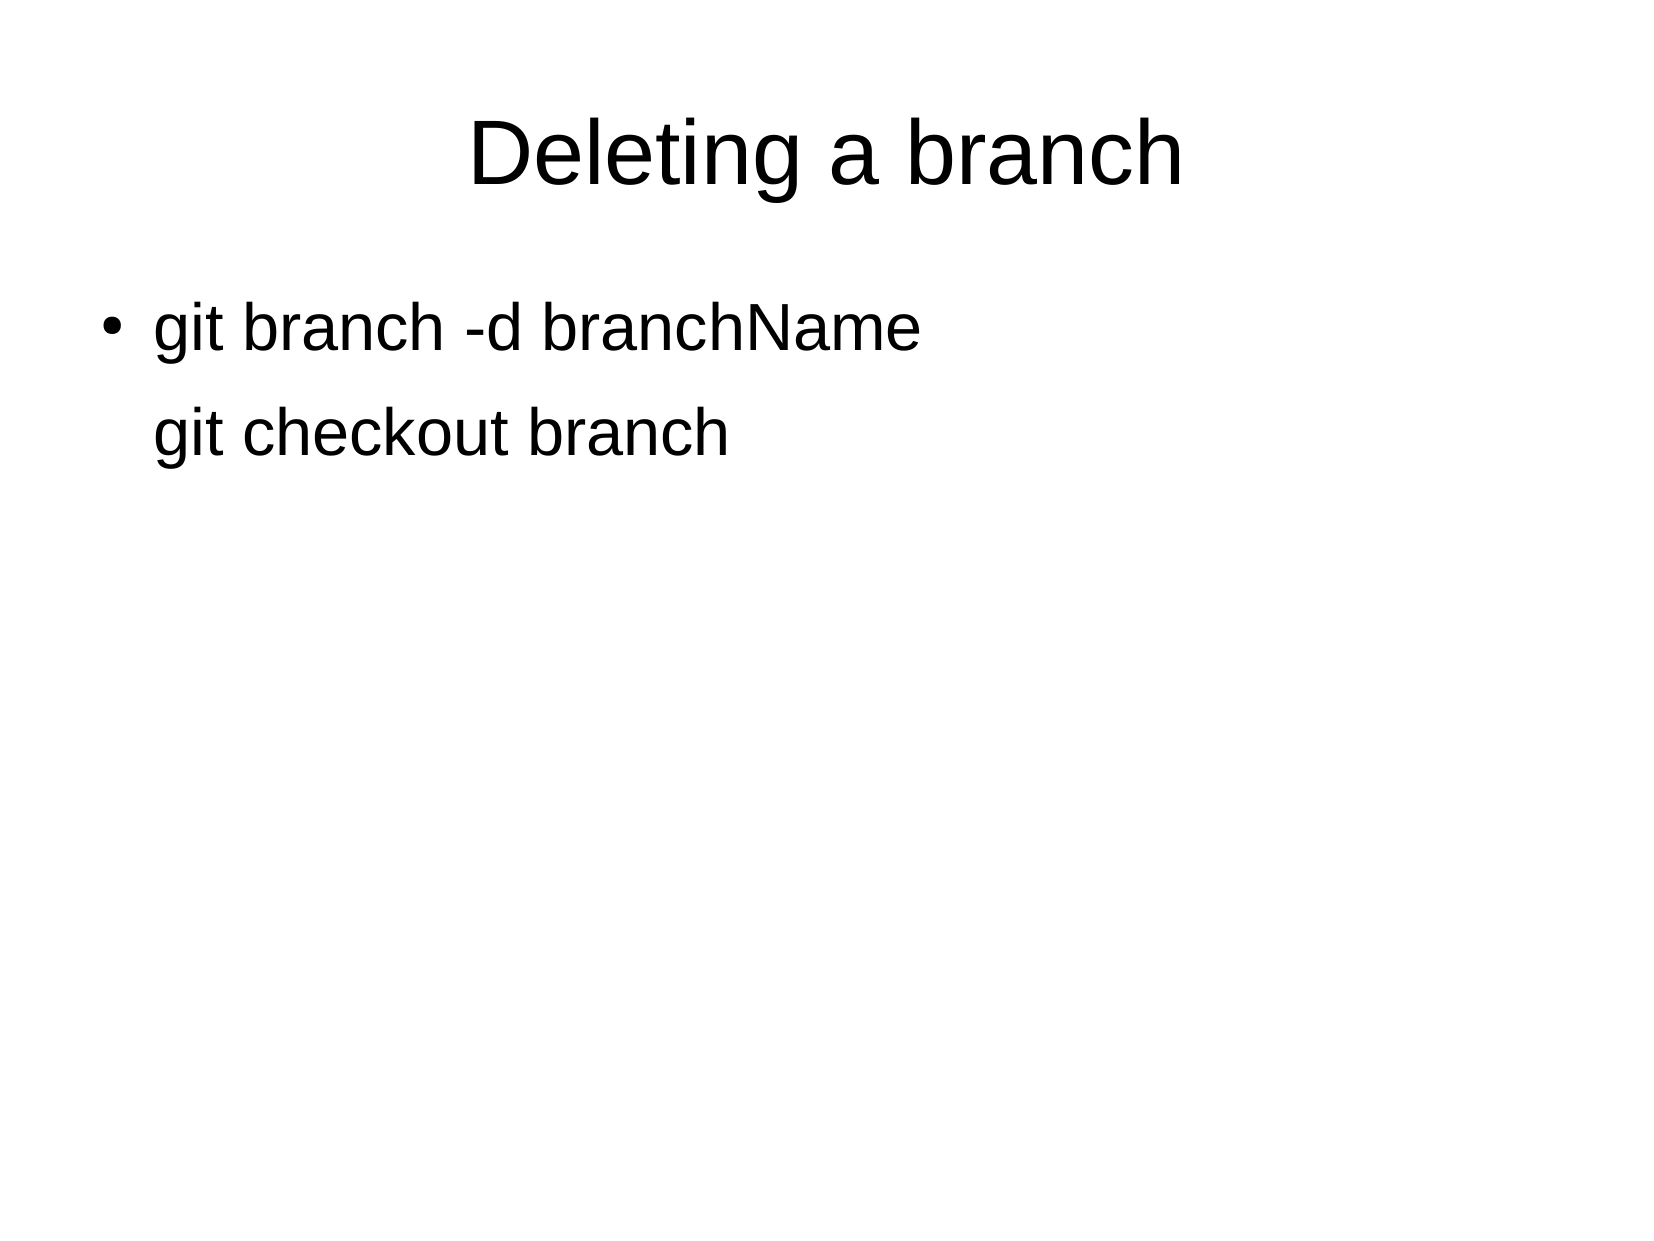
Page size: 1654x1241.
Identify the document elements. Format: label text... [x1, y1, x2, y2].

list git branch -d branchName git checkout branch [82, 290, 1571, 1010]
title Deleting a branch [82, 49, 1571, 257]
